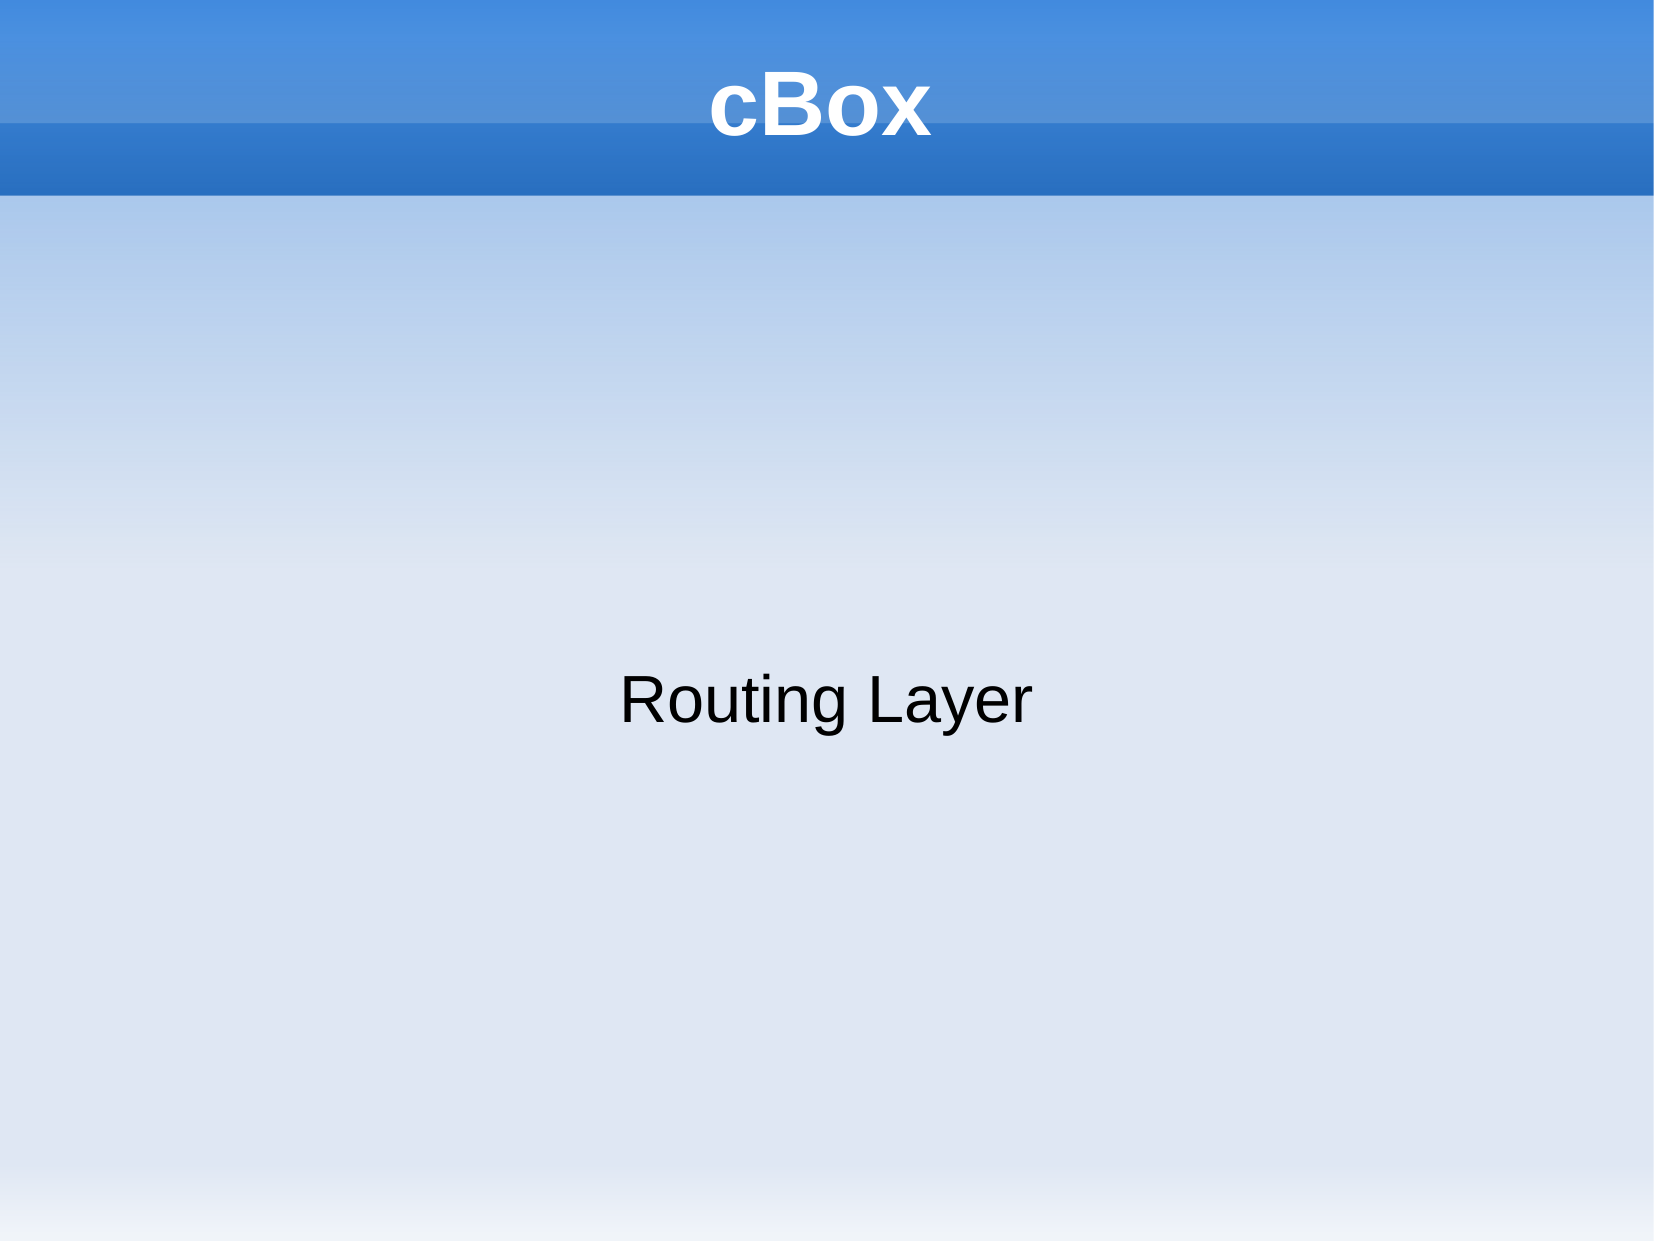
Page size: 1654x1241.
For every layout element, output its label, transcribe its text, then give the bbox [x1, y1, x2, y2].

subtitle Routing Layer [82, 290, 1571, 1109]
picture [0, 0, 1654, 1241]
title cBox [76, 7, 1565, 200]
